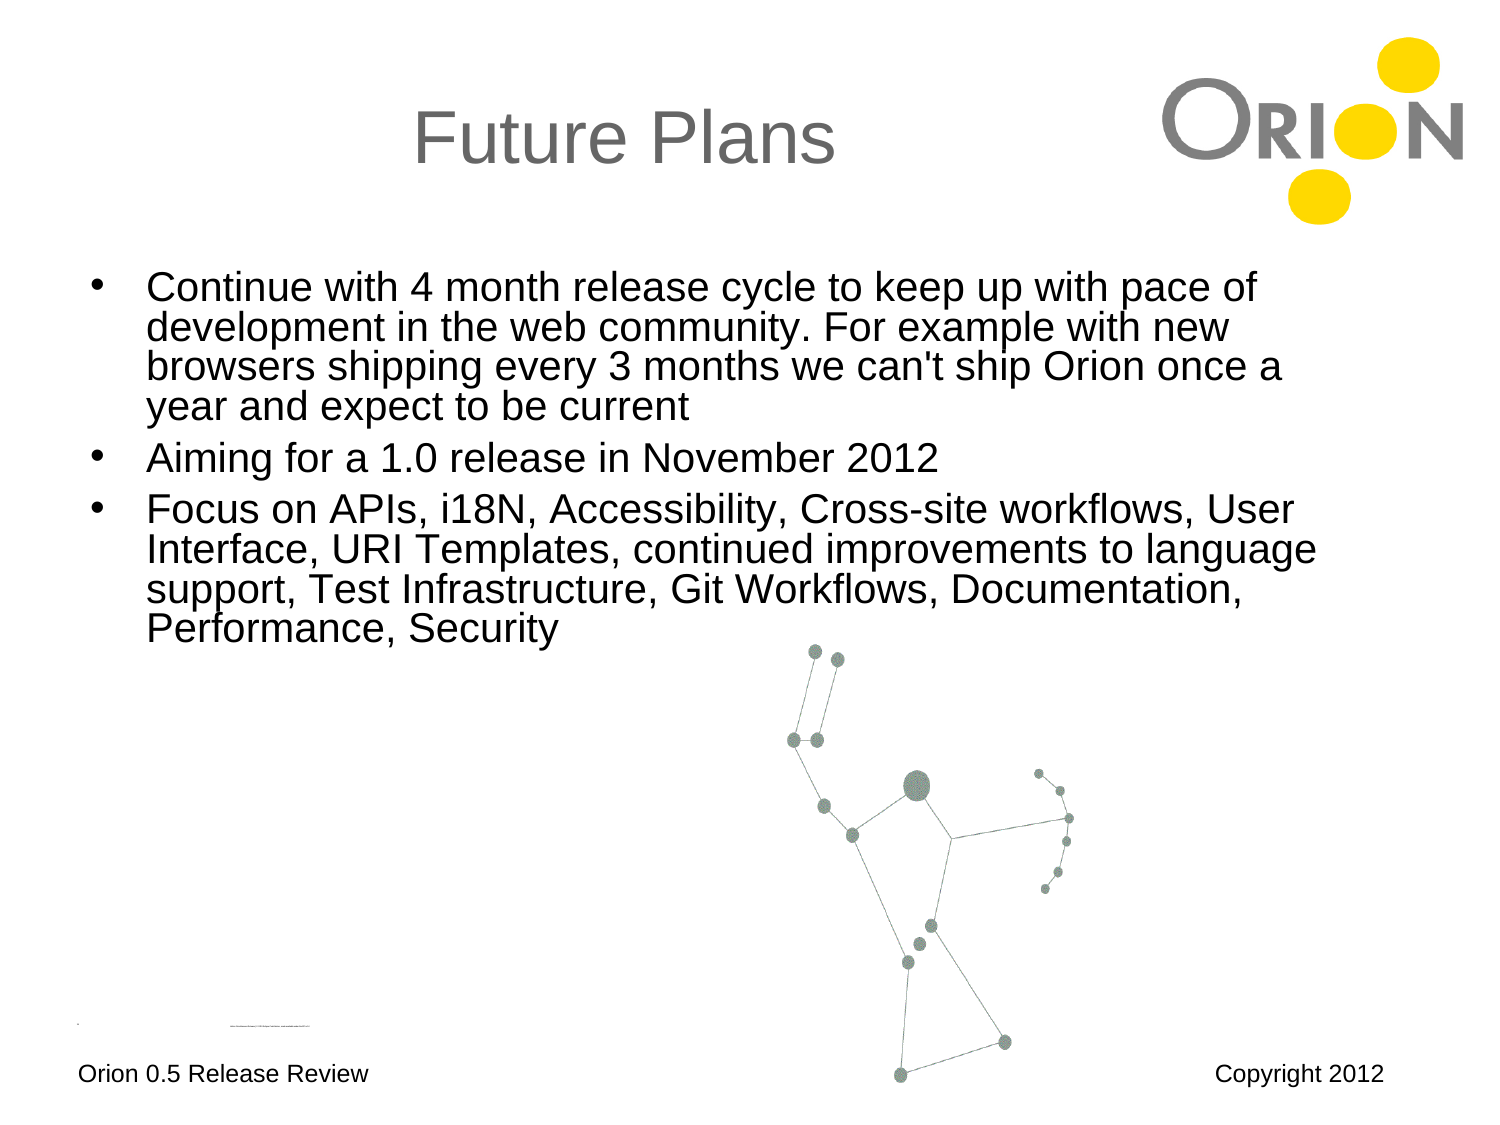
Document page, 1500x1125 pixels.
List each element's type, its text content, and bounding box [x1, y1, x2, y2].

title Future Plans [74, 45, 1176, 233]
list Continue with 4 month release cycle to keep up with pace of development in the web community. For example with new browsers shipping every 3 months we can't ship Orion once a year and expect to be current Aiming for a 1.0 release in November 2012 Focus on APIs, i18N, Accessibility, Cross-site workflows, User Interface, URI Templates, continued improvements to language support, Test Infrastructure, Git Workflows, Documentation, Performance, Security [75, 262, 1351, 1006]
picture [766, 1006, 1088, 1088]
picture [1162, 37, 1463, 225]
